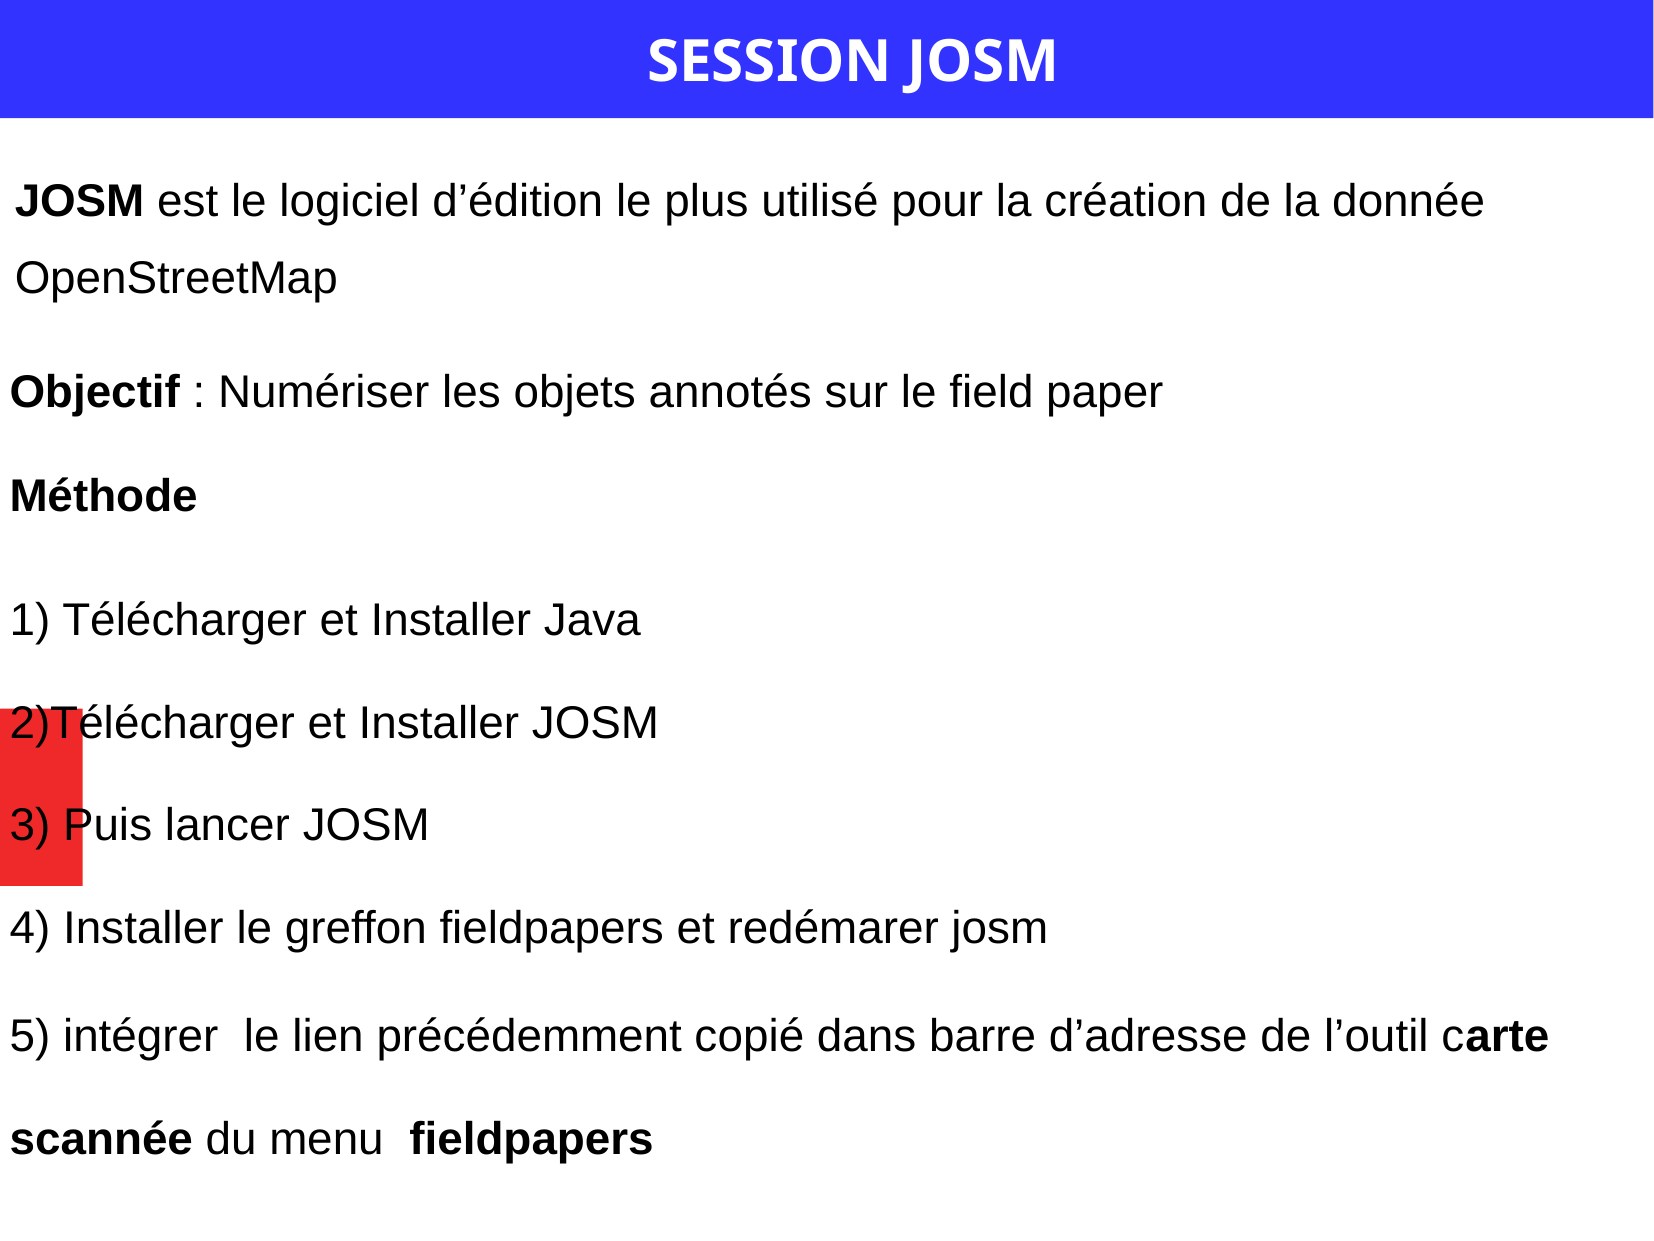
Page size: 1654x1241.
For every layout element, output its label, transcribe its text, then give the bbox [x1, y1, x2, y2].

title SESSION JOSM [0, 0, 1654, 119]
text_box Méthode 1) Télécharger et Installer Java 2)Télécharger et Installer JOSM 3) Puis lancer JOSM 4) Installer le greffon fieldpapers et redémarer josm 5) intégrer le lien précédemment copié dans barre d’adresse de l’outil carte scannée du menu fieldpapers [0, 437, 1645, 1241]
text_box Objectif : Numériser les objets annotés sur le field paper [0, 307, 1471, 461]
text_box JOSM est le logiciel d’édition le plus utilisé pour la création de la donnée OpenStreetMap [0, 141, 1583, 977]
